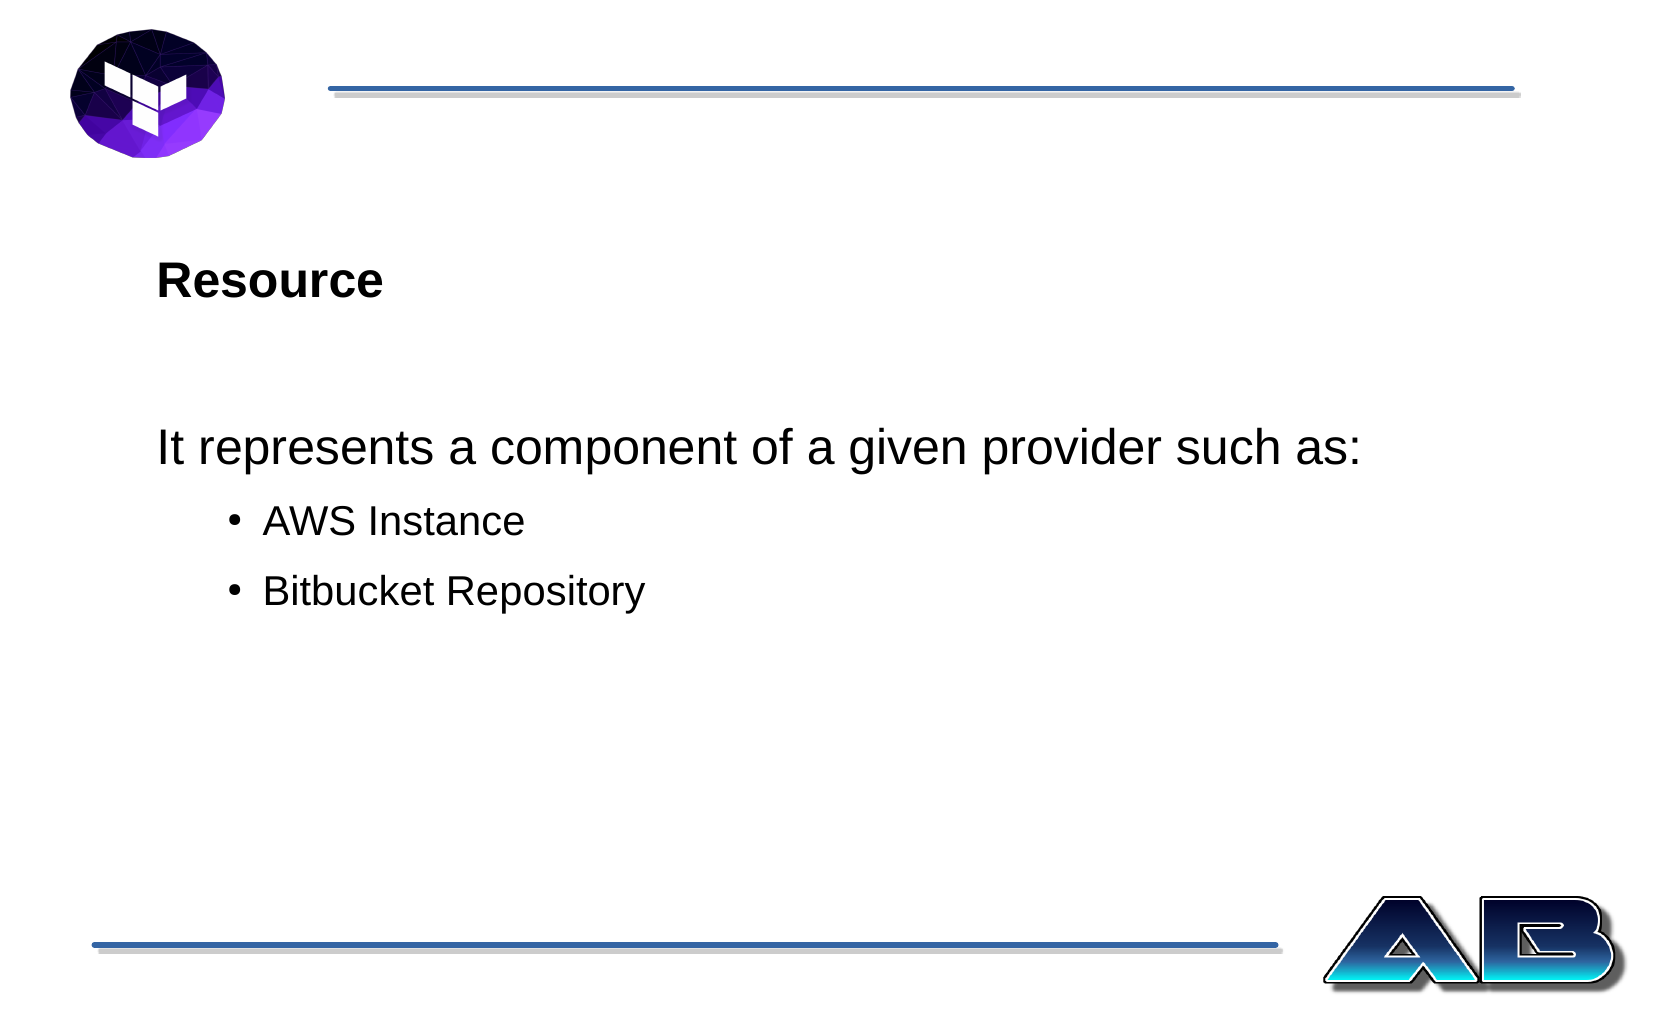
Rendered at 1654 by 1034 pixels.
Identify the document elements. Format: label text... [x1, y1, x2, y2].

text_box Resource It represents a component of a given provider such as: AWS Instance Bitbucket Repository [141, 216, 1583, 775]
picture [70, 29, 225, 158]
picture [1322, 896, 1630, 996]
